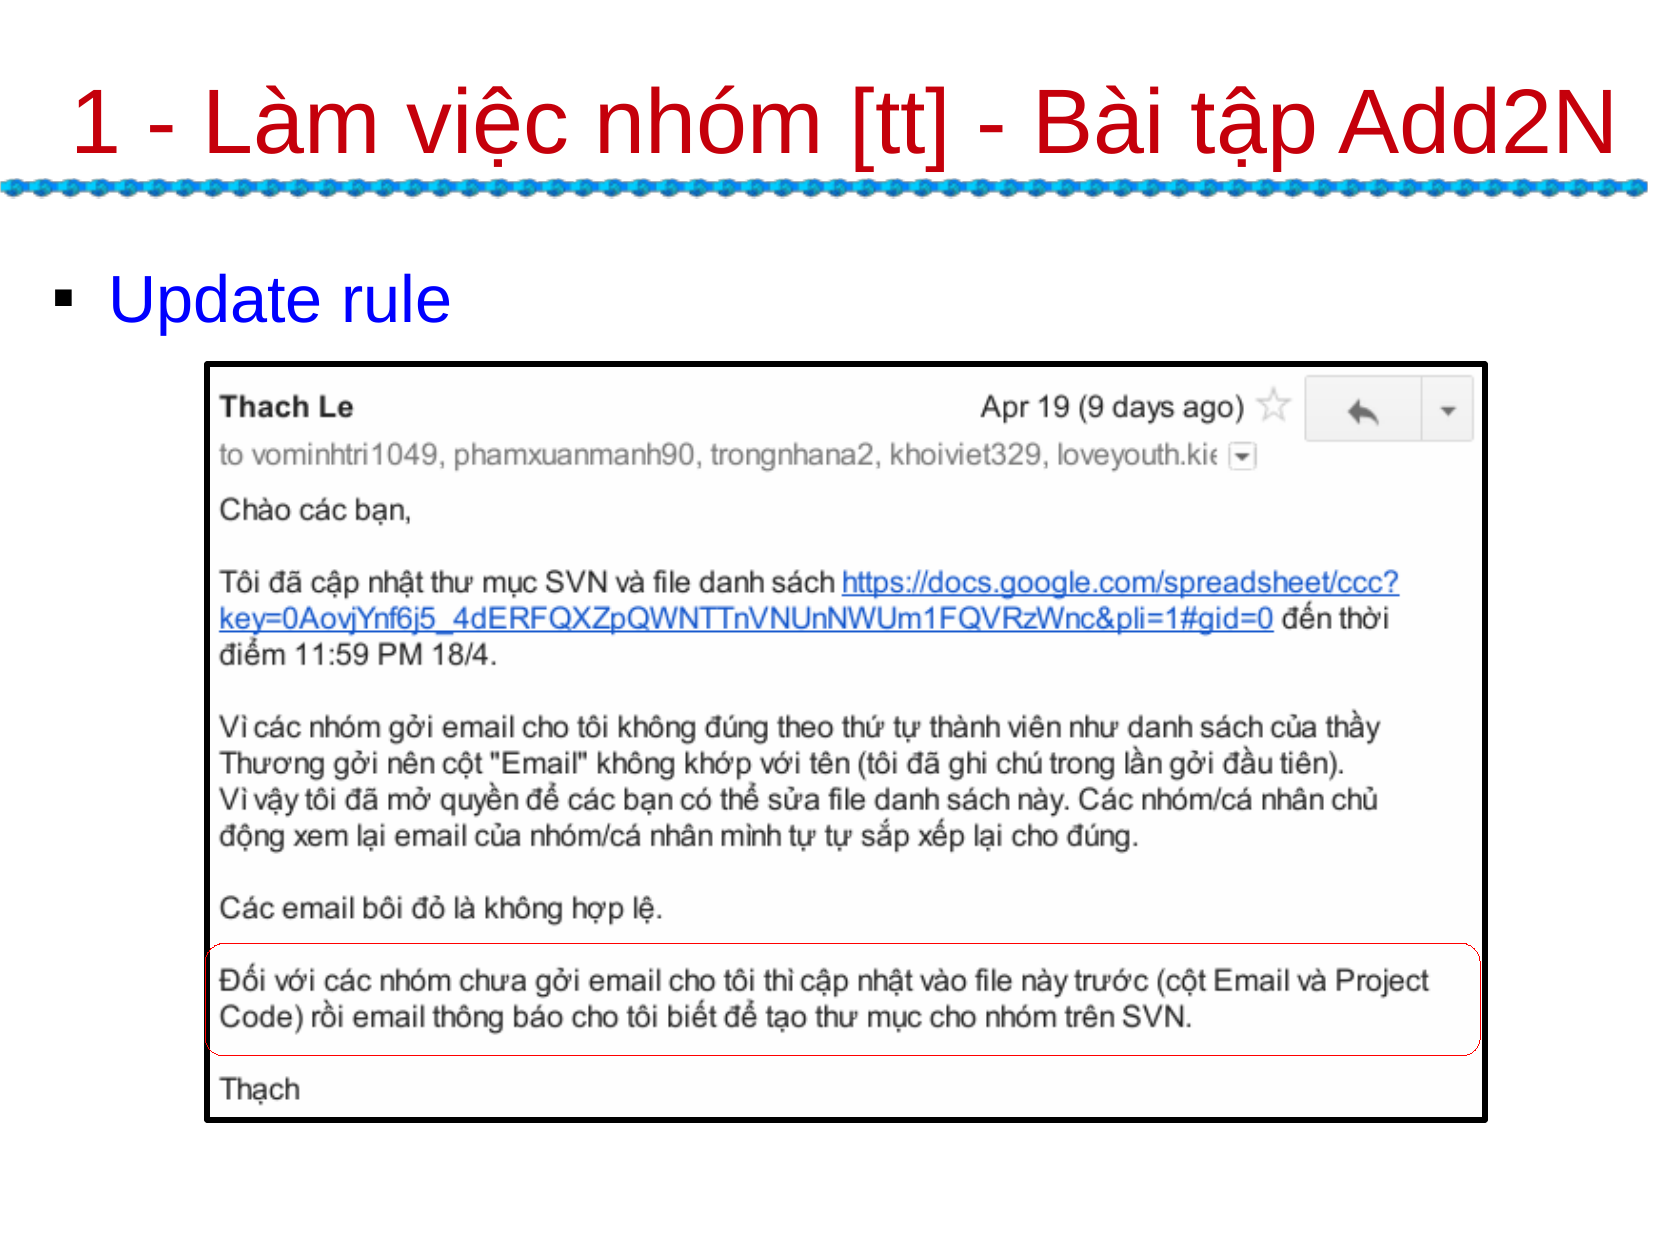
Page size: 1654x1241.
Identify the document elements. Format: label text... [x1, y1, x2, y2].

list Update rule [37, 262, 1651, 1163]
picture [0, 178, 37, 199]
picture [210, 367, 1482, 1118]
title 1 - Làm việc nhóm [tt] - Bài tập Add2N [37, 37, 1651, 208]
